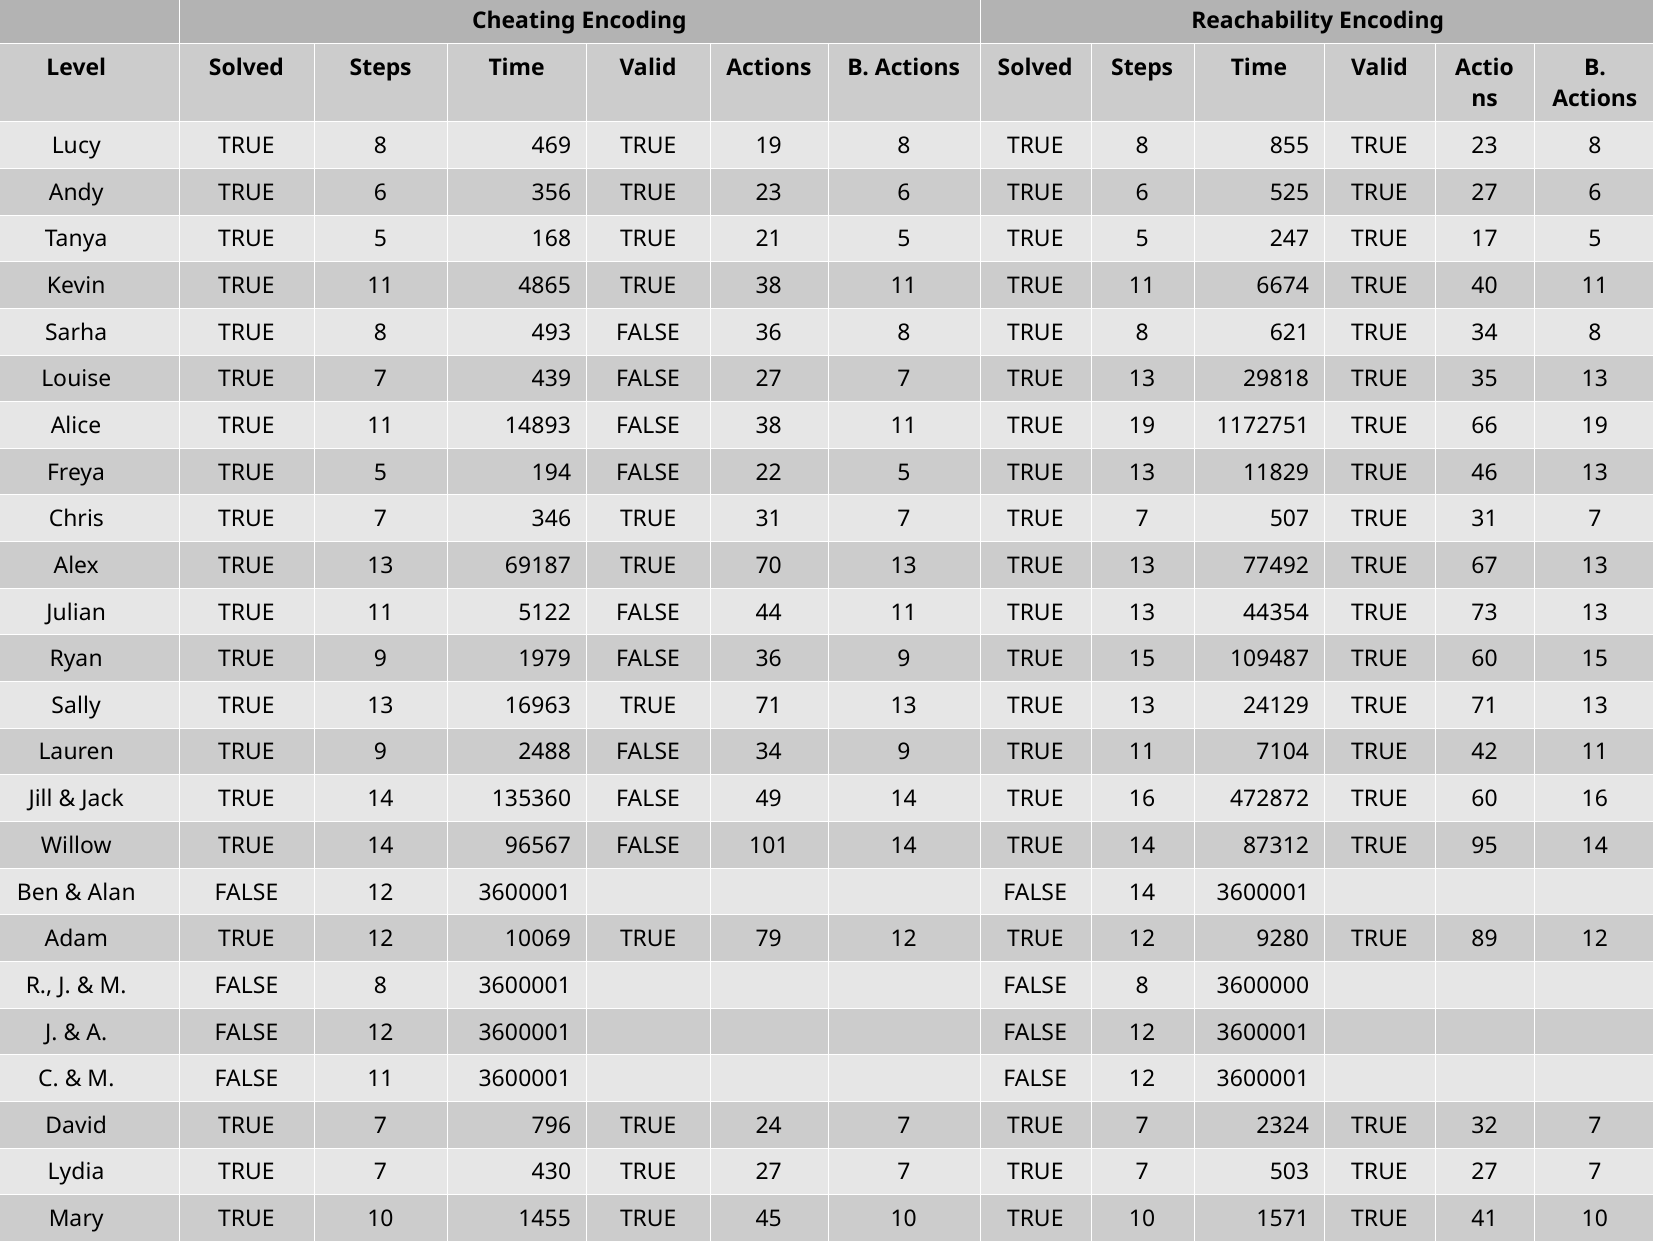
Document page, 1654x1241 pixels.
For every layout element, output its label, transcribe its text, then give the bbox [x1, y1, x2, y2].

table_cell 89 [1436, 915, 1534, 961]
table_cell 11 [1092, 729, 1194, 774]
table_cell 77492 [1195, 542, 1324, 588]
table_cell Lydia [0, 1149, 179, 1194]
table_header Reachability Encoding [981, 0, 1653, 43]
table_cell 13 [1535, 542, 1653, 588]
table_cell 13 [829, 542, 980, 588]
table_cell 8 [829, 122, 980, 168]
table_cell [587, 1009, 710, 1054]
table_cell 14 [1535, 822, 1653, 868]
table_cell 36 [711, 309, 828, 355]
table_cell 66 [1436, 402, 1534, 448]
table_cell 8 [829, 309, 980, 355]
table_cell Ben & Alan [0, 869, 179, 914]
table_cell [829, 1009, 980, 1054]
table_cell Lauren [0, 729, 179, 774]
table_cell 2324 [1195, 1102, 1324, 1148]
table_cell Sally [0, 682, 179, 728]
table_cell 13 [1092, 449, 1194, 494]
table_cell 4865 [448, 262, 586, 308]
table_cell FALSE [587, 822, 710, 868]
table_cell 73 [1436, 589, 1534, 634]
table_cell TRUE [180, 542, 314, 588]
table_cell 1172751 [1195, 402, 1324, 448]
table_cell 11 [315, 1055, 447, 1101]
table_cell 19 [711, 122, 828, 168]
table_cell 14 [315, 822, 447, 868]
table_cell 855 [1195, 122, 1324, 168]
table_cell 44354 [1195, 589, 1324, 634]
table_cell FALSE [180, 962, 314, 1008]
table_cell [711, 1055, 828, 1101]
table_cell Tanya [0, 216, 179, 261]
table_cell TRUE [587, 1149, 710, 1194]
table_cell 6674 [1195, 262, 1324, 308]
table_cell 23 [1436, 122, 1534, 168]
table_cell 17 [1436, 216, 1534, 261]
table_cell [1535, 1009, 1653, 1054]
table_cell FALSE [587, 402, 710, 448]
table_cell TRUE [1325, 122, 1435, 168]
table_cell FALSE [587, 729, 710, 774]
table_cell 6 [1535, 169, 1653, 215]
table_cell FALSE [981, 962, 1091, 1008]
table_cell TRUE [180, 122, 314, 168]
table_cell TRUE [1325, 635, 1435, 681]
table_cell 11 [315, 262, 447, 308]
table_cell Julian [0, 589, 179, 634]
table_cell FALSE [587, 775, 710, 821]
table_cell TRUE [1325, 729, 1435, 774]
table_cell 7 [1092, 495, 1194, 541]
table_cell 95 [1436, 822, 1534, 868]
table_cell TRUE [180, 635, 314, 681]
table_cell 12 [1092, 915, 1194, 961]
table_cell 11 [829, 589, 980, 634]
table_cell 96567 [448, 822, 586, 868]
table_cell 45 [711, 1195, 828, 1241]
table_cell Adam [0, 915, 179, 961]
table_header Cheating Encoding [180, 0, 980, 43]
table_cell Steps [1092, 44, 1194, 121]
table_cell 44 [711, 589, 828, 634]
table_cell 15 [1092, 635, 1194, 681]
table_cell 7 [1092, 1102, 1194, 1148]
table_cell 13 [315, 542, 447, 588]
table_cell TRUE [1325, 309, 1435, 355]
table_cell TRUE [1325, 356, 1435, 401]
table_cell TRUE [981, 729, 1091, 774]
table_cell 27 [1436, 169, 1534, 215]
table_cell Time [448, 44, 586, 121]
table_cell TRUE [587, 169, 710, 215]
table_cell 71 [1436, 682, 1534, 728]
table_cell [587, 869, 710, 914]
table_cell 13 [1535, 682, 1653, 728]
table_cell 6 [1092, 169, 1194, 215]
table_cell TRUE [180, 915, 314, 961]
table_cell 9 [315, 729, 447, 774]
table_cell 10069 [448, 915, 586, 961]
table_cell TRUE [981, 495, 1091, 541]
table_cell Alice [0, 402, 179, 448]
table_cell 503 [1195, 1149, 1324, 1194]
table_cell [1535, 962, 1653, 1008]
table_cell TRUE [180, 729, 314, 774]
table_cell [1325, 1009, 1435, 1054]
table_cell TRUE [180, 775, 314, 821]
table_cell 1979 [448, 635, 586, 681]
table_cell TRUE [981, 1102, 1091, 1148]
table_cell Kevin [0, 262, 179, 308]
table_cell 525 [1195, 169, 1324, 215]
table_cell 3600001 [1195, 869, 1324, 914]
table_cell 69187 [448, 542, 586, 588]
table_cell FALSE [587, 589, 710, 634]
table_cell 430 [448, 1149, 586, 1194]
table_cell TRUE [981, 1195, 1091, 1241]
table_cell TRUE [587, 542, 710, 588]
table_cell 11 [315, 402, 447, 448]
table_cell 13 [1535, 589, 1653, 634]
table_cell TRUE [1325, 682, 1435, 728]
table_cell 5 [315, 449, 447, 494]
table_cell 469 [448, 122, 586, 168]
table_cell [587, 1055, 710, 1101]
table_cell FALSE [587, 449, 710, 494]
table_cell 3600001 [448, 1009, 586, 1054]
table_cell B. Actions [829, 44, 980, 121]
table_cell Louise [0, 356, 179, 401]
table_cell [1436, 1009, 1534, 1054]
table_cell [829, 869, 980, 914]
table_cell 79 [711, 915, 828, 961]
table_cell 472872 [1195, 775, 1324, 821]
table_cell 356 [448, 169, 586, 215]
table_cell 14 [829, 775, 980, 821]
table_cell 101 [711, 822, 828, 868]
table_cell 13 [829, 682, 980, 728]
table_cell 8 [315, 122, 447, 168]
table_cell TRUE [180, 495, 314, 541]
table_cell [711, 869, 828, 914]
table_cell TRUE [981, 682, 1091, 728]
table_cell 34 [1436, 309, 1534, 355]
table_cell 6 [829, 169, 980, 215]
table_cell Valid [587, 44, 710, 121]
table_cell 8 [1092, 122, 1194, 168]
table_cell TRUE [981, 309, 1091, 355]
table_cell 1571 [1195, 1195, 1324, 1241]
table_cell 11 [829, 262, 980, 308]
table_cell 27 [711, 1149, 828, 1194]
table_cell TRUE [981, 635, 1091, 681]
table_cell Jill & Jack [0, 775, 179, 821]
table_cell 16963 [448, 682, 586, 728]
table_cell [1325, 962, 1435, 1008]
table_cell TRUE [1325, 915, 1435, 961]
table_cell 5 [829, 449, 980, 494]
table_cell FALSE [587, 635, 710, 681]
table_cell 13 [1535, 449, 1653, 494]
table_cell 14 [829, 822, 980, 868]
table_cell 7 [1535, 1102, 1653, 1148]
table_cell 12 [315, 915, 447, 961]
table_cell 35 [1436, 356, 1534, 401]
table_cell 14893 [448, 402, 586, 448]
table_cell TRUE [981, 449, 1091, 494]
table_cell [1436, 962, 1534, 1008]
table_cell 5122 [448, 589, 586, 634]
table_cell 7104 [1195, 729, 1324, 774]
table_cell TRUE [587, 915, 710, 961]
table_cell 23 [711, 169, 828, 215]
table_cell TRUE [981, 402, 1091, 448]
table_cell 11 [1535, 729, 1653, 774]
table_cell 42 [1436, 729, 1534, 774]
table_cell FALSE [587, 356, 710, 401]
table_cell 11 [1092, 262, 1194, 308]
table_cell 3600001 [448, 869, 586, 914]
table_cell [1325, 869, 1435, 914]
table_cell FALSE [587, 309, 710, 355]
table_cell TRUE [180, 1149, 314, 1194]
table_cell Mary [0, 1195, 179, 1241]
table_cell 3600001 [1195, 1009, 1324, 1054]
table_cell TRUE [1325, 495, 1435, 541]
table_cell 7 [315, 1149, 447, 1194]
table_cell 7 [1535, 1149, 1653, 1194]
table_cell 36 [711, 635, 828, 681]
table_cell 3600001 [448, 1055, 586, 1101]
table_cell 14 [1092, 869, 1194, 914]
table_cell [829, 962, 980, 1008]
table_cell Actions [1436, 44, 1534, 121]
table_cell TRUE [587, 1195, 710, 1241]
table_cell TRUE [180, 262, 314, 308]
table_cell Freya [0, 449, 179, 494]
table_cell 135360 [448, 775, 586, 821]
table_cell TRUE [180, 216, 314, 261]
table_cell 24129 [1195, 682, 1324, 728]
table_cell C. & M. [0, 1055, 179, 1101]
table_cell 8 [1535, 122, 1653, 168]
table_cell TRUE [180, 682, 314, 728]
table_cell Solved [981, 44, 1091, 121]
table_cell 40 [1436, 262, 1534, 308]
table_cell TRUE [1325, 169, 1435, 215]
table_cell Actions [711, 44, 828, 121]
table_cell 10 [1535, 1195, 1653, 1241]
table_cell 7 [1092, 1149, 1194, 1194]
table_cell TRUE [981, 589, 1091, 634]
table_cell Alex [0, 542, 179, 588]
table_cell 13 [1535, 356, 1653, 401]
table_cell TRUE [1325, 262, 1435, 308]
table_cell TRUE [1325, 1102, 1435, 1148]
table_cell [711, 1009, 828, 1054]
table_cell 7 [315, 495, 447, 541]
table_cell 194 [448, 449, 586, 494]
table_cell 8 [1092, 309, 1194, 355]
table_cell 8 [1092, 962, 1194, 1008]
table_cell 346 [448, 495, 586, 541]
table_cell Chris [0, 495, 179, 541]
table_cell 16 [1092, 775, 1194, 821]
table_cell TRUE [981, 775, 1091, 821]
table_cell 27 [711, 356, 828, 401]
table_cell TRUE [180, 309, 314, 355]
table_cell 13 [1092, 682, 1194, 728]
table_cell [1325, 1055, 1435, 1101]
table_cell 493 [448, 309, 586, 355]
table_cell 71 [711, 682, 828, 728]
table_cell 32 [1436, 1102, 1534, 1148]
table_cell 31 [711, 495, 828, 541]
table_cell 5 [1535, 216, 1653, 261]
table_cell 10 [315, 1195, 447, 1241]
table_cell [1436, 1055, 1534, 1101]
table_cell 12 [315, 1009, 447, 1054]
table_cell TRUE [1325, 822, 1435, 868]
table_cell 5 [1092, 216, 1194, 261]
table_cell 11 [829, 402, 980, 448]
table_cell TRUE [180, 402, 314, 448]
table_cell 24 [711, 1102, 828, 1148]
table_cell 10 [1092, 1195, 1194, 1241]
table_cell 796 [448, 1102, 586, 1148]
table_cell Sarha [0, 309, 179, 355]
table_cell 439 [448, 356, 586, 401]
table_cell 168 [448, 216, 586, 261]
table_cell TRUE [981, 122, 1091, 168]
table_cell 67 [1436, 542, 1534, 588]
table_cell FALSE [180, 1055, 314, 1101]
table_cell B. Actions [1535, 44, 1653, 121]
table_cell 21 [711, 216, 828, 261]
table_cell 12 [1092, 1055, 1194, 1101]
table_cell [829, 1055, 980, 1101]
table_cell 5 [829, 216, 980, 261]
table_cell TRUE [180, 589, 314, 634]
table_cell Andy [0, 169, 179, 215]
table_cell 247 [1195, 216, 1324, 261]
table_cell 7 [1535, 495, 1653, 541]
table_cell 8 [1535, 309, 1653, 355]
table_cell TRUE [1325, 1149, 1435, 1194]
table_cell 13 [1092, 589, 1194, 634]
table_cell 7 [315, 1102, 447, 1148]
table_cell TRUE [180, 169, 314, 215]
table_cell TRUE [981, 915, 1091, 961]
table_cell R., J. & M. [0, 962, 179, 1008]
table_cell [587, 962, 710, 1008]
table_cell 87312 [1195, 822, 1324, 868]
table_cell 7 [829, 356, 980, 401]
table_cell Ryan [0, 635, 179, 681]
table_cell TRUE [587, 216, 710, 261]
table_cell 3600001 [1195, 1055, 1324, 1101]
table_cell 3600000 [1195, 962, 1324, 1008]
table_cell 12 [315, 869, 447, 914]
table_cell 19 [1092, 402, 1194, 448]
table_cell TRUE [587, 495, 710, 541]
table_cell 12 [829, 915, 980, 961]
table_cell David [0, 1102, 179, 1148]
table_cell 13 [315, 682, 447, 728]
table_cell TRUE [587, 122, 710, 168]
table_cell TRUE [981, 822, 1091, 868]
table_cell [711, 962, 828, 1008]
table_cell 19 [1535, 402, 1653, 448]
table_cell 34 [711, 729, 828, 774]
table_cell 9280 [1195, 915, 1324, 961]
table_cell TRUE [180, 822, 314, 868]
table_cell Steps [315, 44, 447, 121]
table_cell [1436, 869, 1534, 914]
table_cell TRUE [981, 262, 1091, 308]
table_cell 15 [1535, 635, 1653, 681]
table_cell TRUE [981, 216, 1091, 261]
table_cell TRUE [1325, 402, 1435, 448]
table_cell 16 [1535, 775, 1653, 821]
table_cell 507 [1195, 495, 1324, 541]
table_cell 7 [829, 495, 980, 541]
table_cell TRUE [1325, 775, 1435, 821]
table_cell 70 [711, 542, 828, 588]
table_cell TRUE [180, 1195, 314, 1241]
table_cell 60 [1436, 775, 1534, 821]
table_cell TRUE [180, 449, 314, 494]
table_cell 9 [315, 635, 447, 681]
table_cell TRUE [1325, 1195, 1435, 1241]
table_cell FALSE [981, 1055, 1091, 1101]
table_cell 7 [829, 1149, 980, 1194]
table_cell 13 [1092, 542, 1194, 588]
table_cell TRUE [981, 1149, 1091, 1194]
table_cell TRUE [1325, 542, 1435, 588]
table_cell 38 [711, 262, 828, 308]
table_cell TRUE [587, 1102, 710, 1148]
table_cell TRUE [981, 542, 1091, 588]
table_cell TRUE [587, 262, 710, 308]
table_cell TRUE [180, 1102, 314, 1148]
table_cell 3600001 [448, 962, 586, 1008]
table_cell 5 [315, 216, 447, 261]
table_cell 60 [1436, 635, 1534, 681]
table_cell TRUE [1325, 589, 1435, 634]
table_cell 10 [829, 1195, 980, 1241]
table_cell FALSE [981, 869, 1091, 914]
table_cell 14 [315, 775, 447, 821]
table_cell Time [1195, 44, 1324, 121]
table_cell 2488 [448, 729, 586, 774]
table_cell FALSE [981, 1009, 1091, 1054]
table_cell 13 [1092, 356, 1194, 401]
table_cell [1535, 869, 1653, 914]
table_cell 11 [315, 589, 447, 634]
table_cell 49 [711, 775, 828, 821]
table_cell TRUE [981, 169, 1091, 215]
table_cell FALSE [180, 869, 314, 914]
table_cell 41 [1436, 1195, 1534, 1241]
table_cell Willow [0, 822, 179, 868]
table_cell TRUE [180, 356, 314, 401]
table_cell 12 [1092, 1009, 1194, 1054]
table_cell 11829 [1195, 449, 1324, 494]
table_cell 38 [711, 402, 828, 448]
table_cell 1455 [448, 1195, 586, 1241]
table_cell 7 [829, 1102, 980, 1148]
table_cell Lucy [0, 122, 179, 168]
table_cell Valid [1325, 44, 1435, 121]
table_cell TRUE [981, 356, 1091, 401]
table_cell TRUE [1325, 449, 1435, 494]
table_cell TRUE [1325, 216, 1435, 261]
table_cell TRUE [587, 682, 710, 728]
table_cell 11 [1535, 262, 1653, 308]
table_cell 6 [315, 169, 447, 215]
table_cell 109487 [1195, 635, 1324, 681]
table_cell 29818 [1195, 356, 1324, 401]
table_cell 621 [1195, 309, 1324, 355]
table_cell 9 [829, 635, 980, 681]
table_header [0, 0, 179, 43]
table_cell 22 [711, 449, 828, 494]
table_cell Level [0, 44, 179, 121]
table_cell Solved [180, 44, 314, 121]
table_cell 46 [1436, 449, 1534, 494]
table_cell 9 [829, 729, 980, 774]
table_cell FALSE [180, 1009, 314, 1054]
table_cell [1535, 1055, 1653, 1101]
table_cell 8 [315, 962, 447, 1008]
table_cell 7 [315, 356, 447, 401]
table_cell J. & A. [0, 1009, 179, 1054]
table_cell 12 [1535, 915, 1653, 961]
table_cell 14 [1092, 822, 1194, 868]
table_cell 31 [1436, 495, 1534, 541]
table_cell 27 [1436, 1149, 1534, 1194]
table_cell 8 [315, 309, 447, 355]
